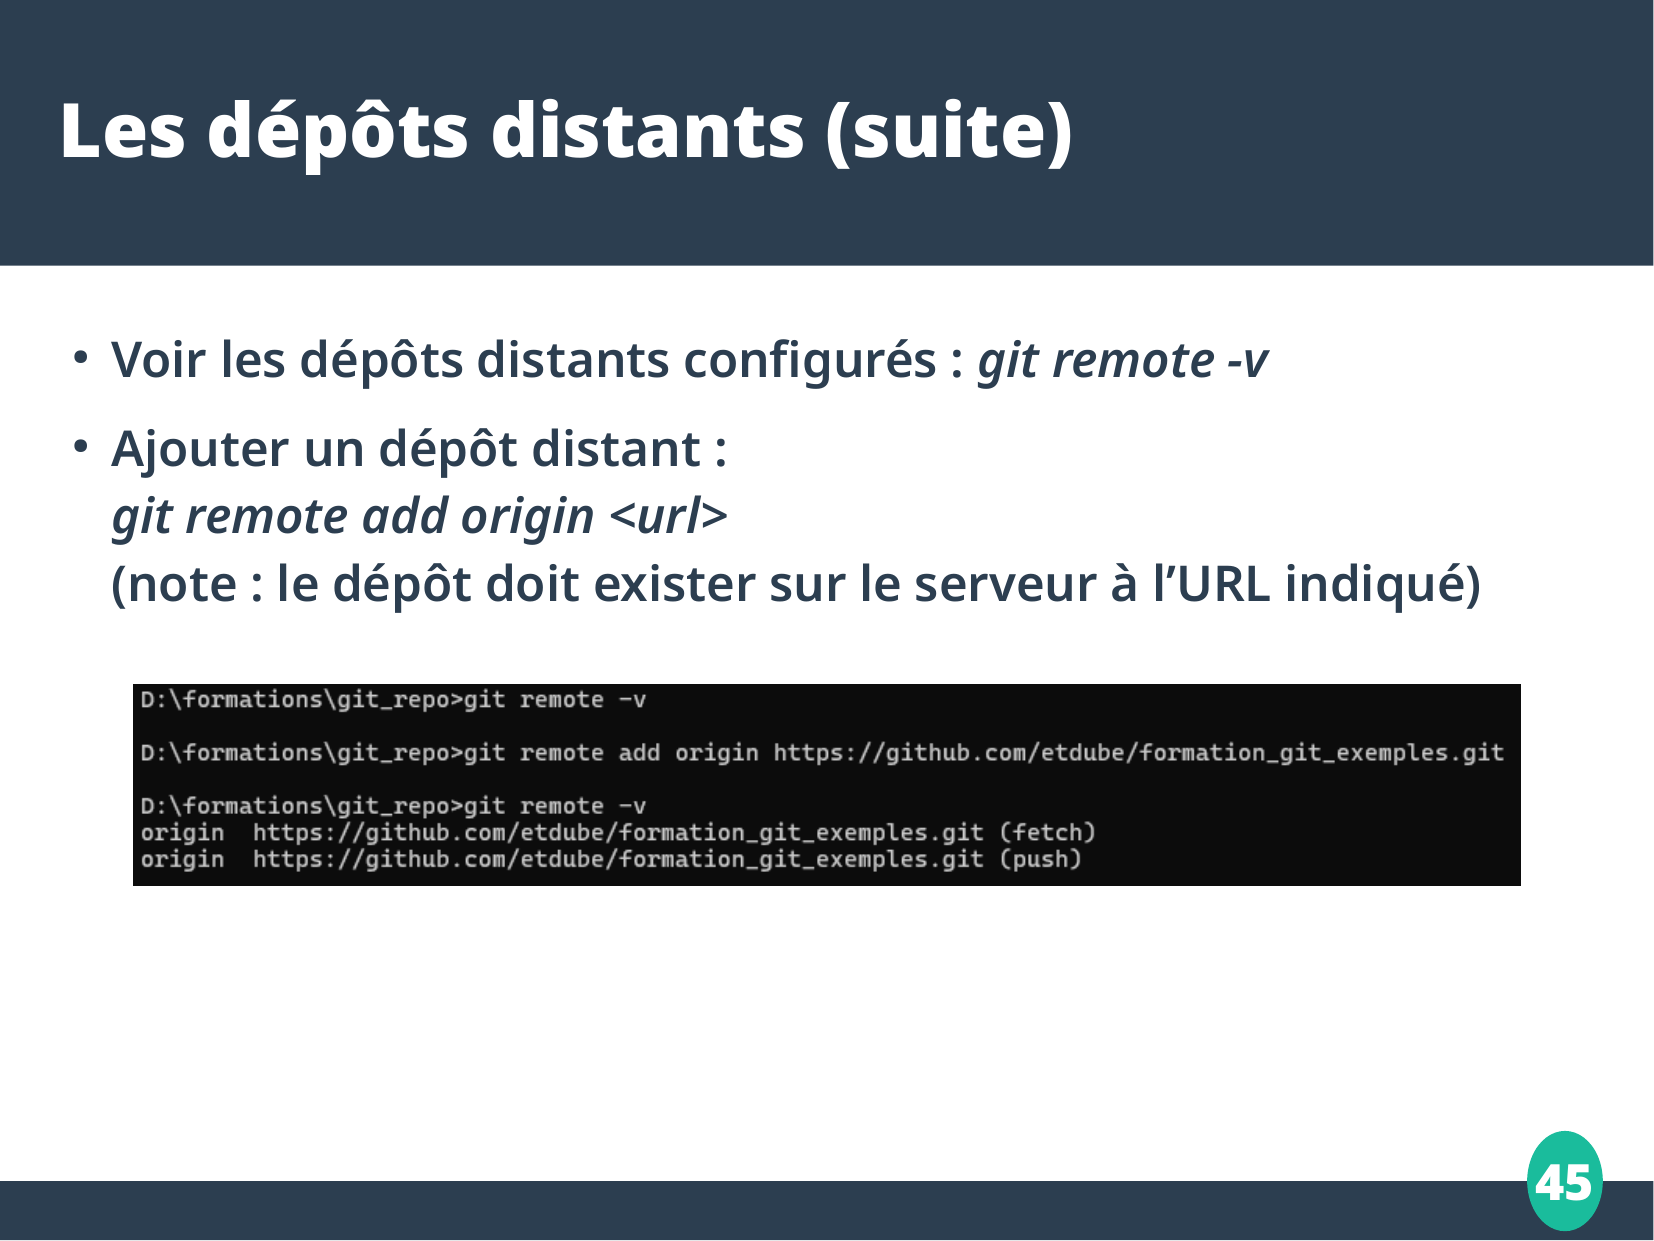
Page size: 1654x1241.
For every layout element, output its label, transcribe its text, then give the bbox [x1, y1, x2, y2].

list Voir les dépôts distants configurés : git remote -v Ajouter un dépôt distant : git remote add origin <url> (note : le dépôt doit exister sur le serveur à l’URL indiqué) [59, 324, 1595, 621]
picture [133, 684, 1521, 886]
title Les dépôts distants (suite) [59, 49, 1595, 207]
